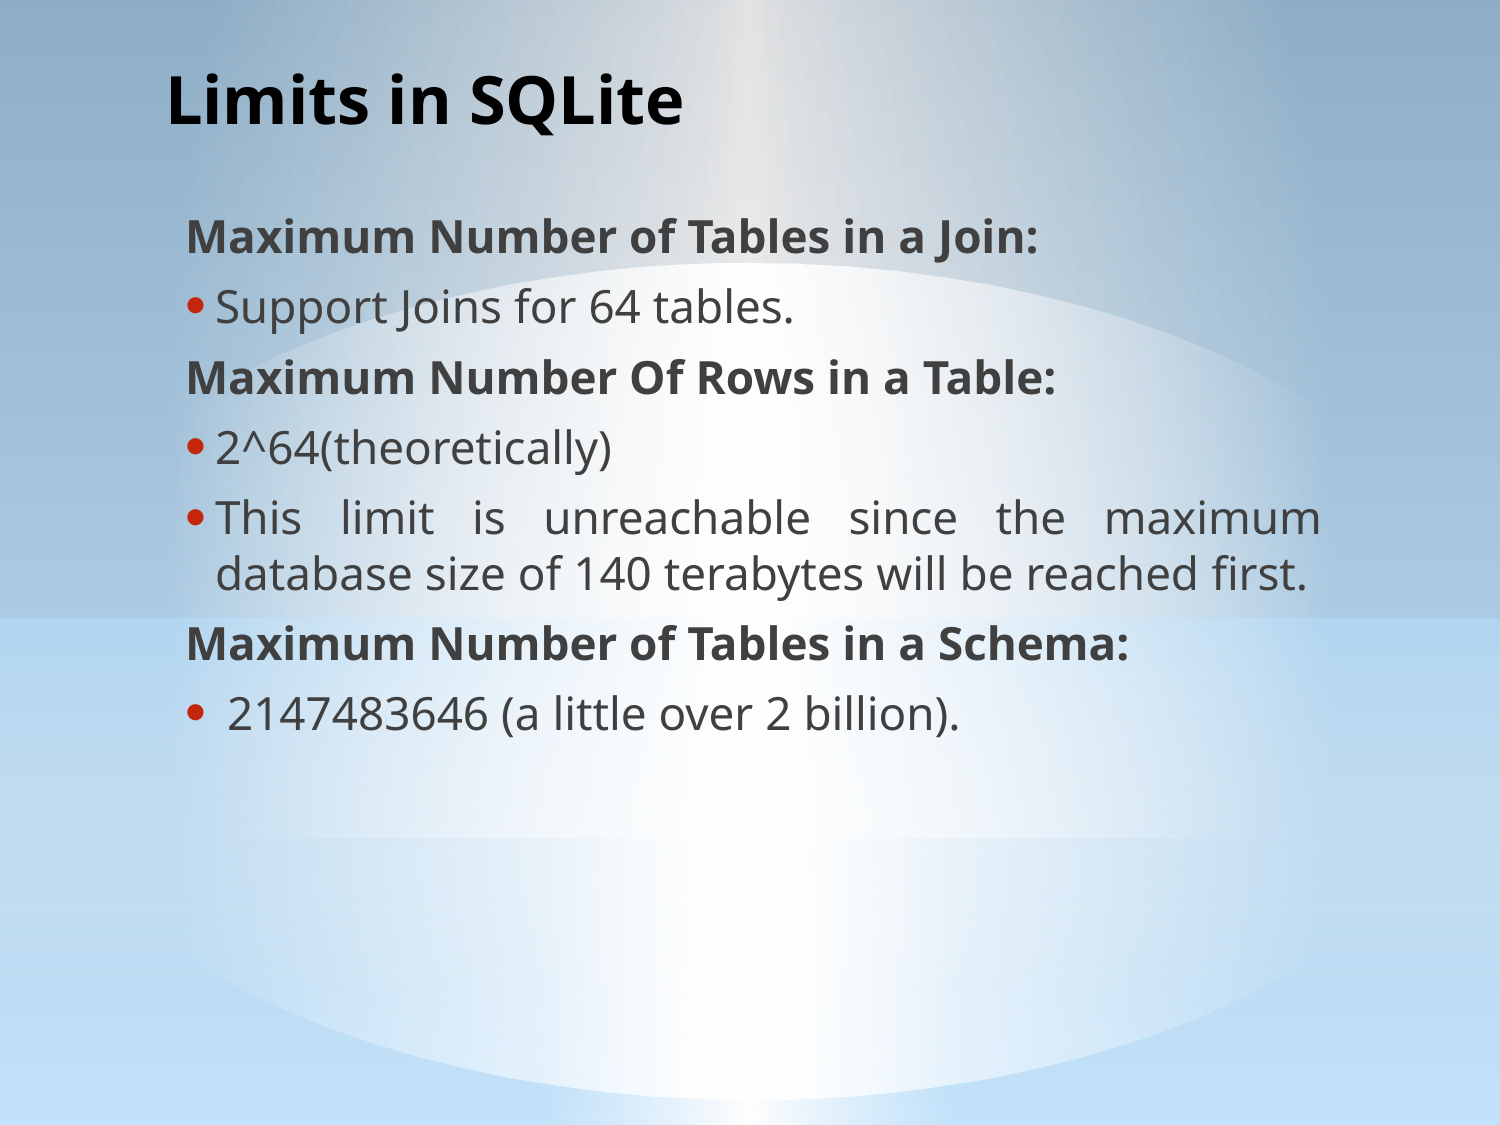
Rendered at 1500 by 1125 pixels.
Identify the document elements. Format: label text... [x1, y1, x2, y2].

list Maximum Number of Tables in a Join: Support Joins for 64 tables. Maximum Number Of Rows in a Table: 2^64(theoretically) This limit is unreachable since the maximum database size of 140 terabytes will be reached first. Maximum Number of Tables in a Schema: 2147483646 (a little over 2 billion). [162, 200, 1338, 1088]
title Limits in SQLite [150, 50, 1219, 175]
